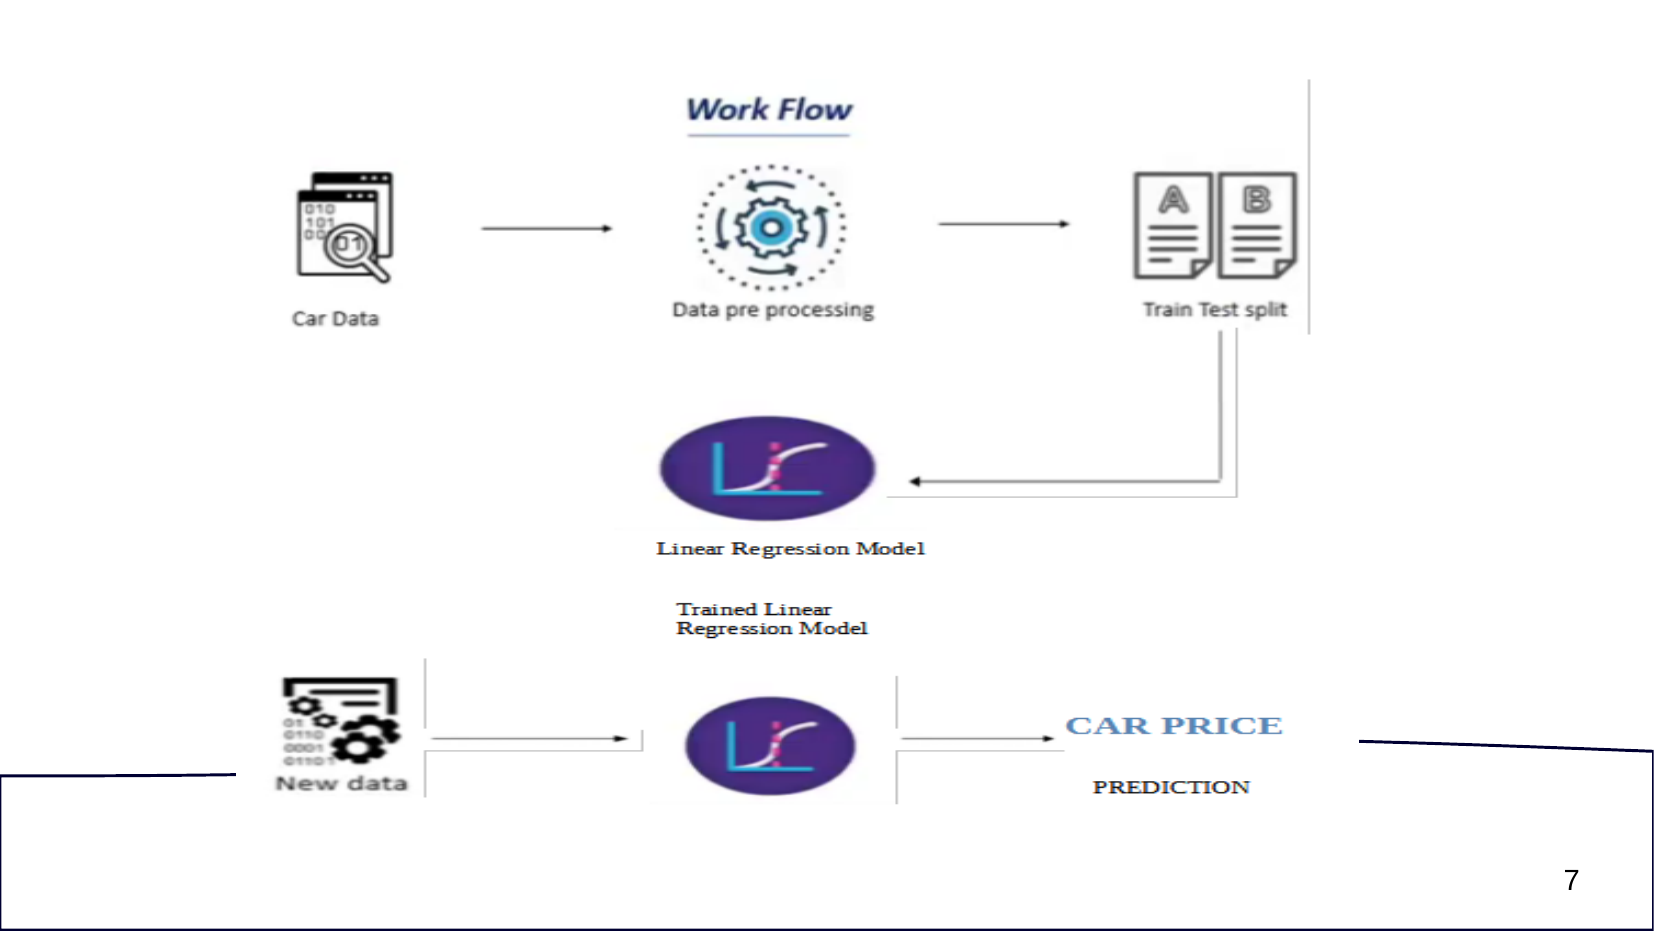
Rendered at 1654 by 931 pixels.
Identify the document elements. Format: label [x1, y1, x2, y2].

picture [236, 58, 1359, 857]
